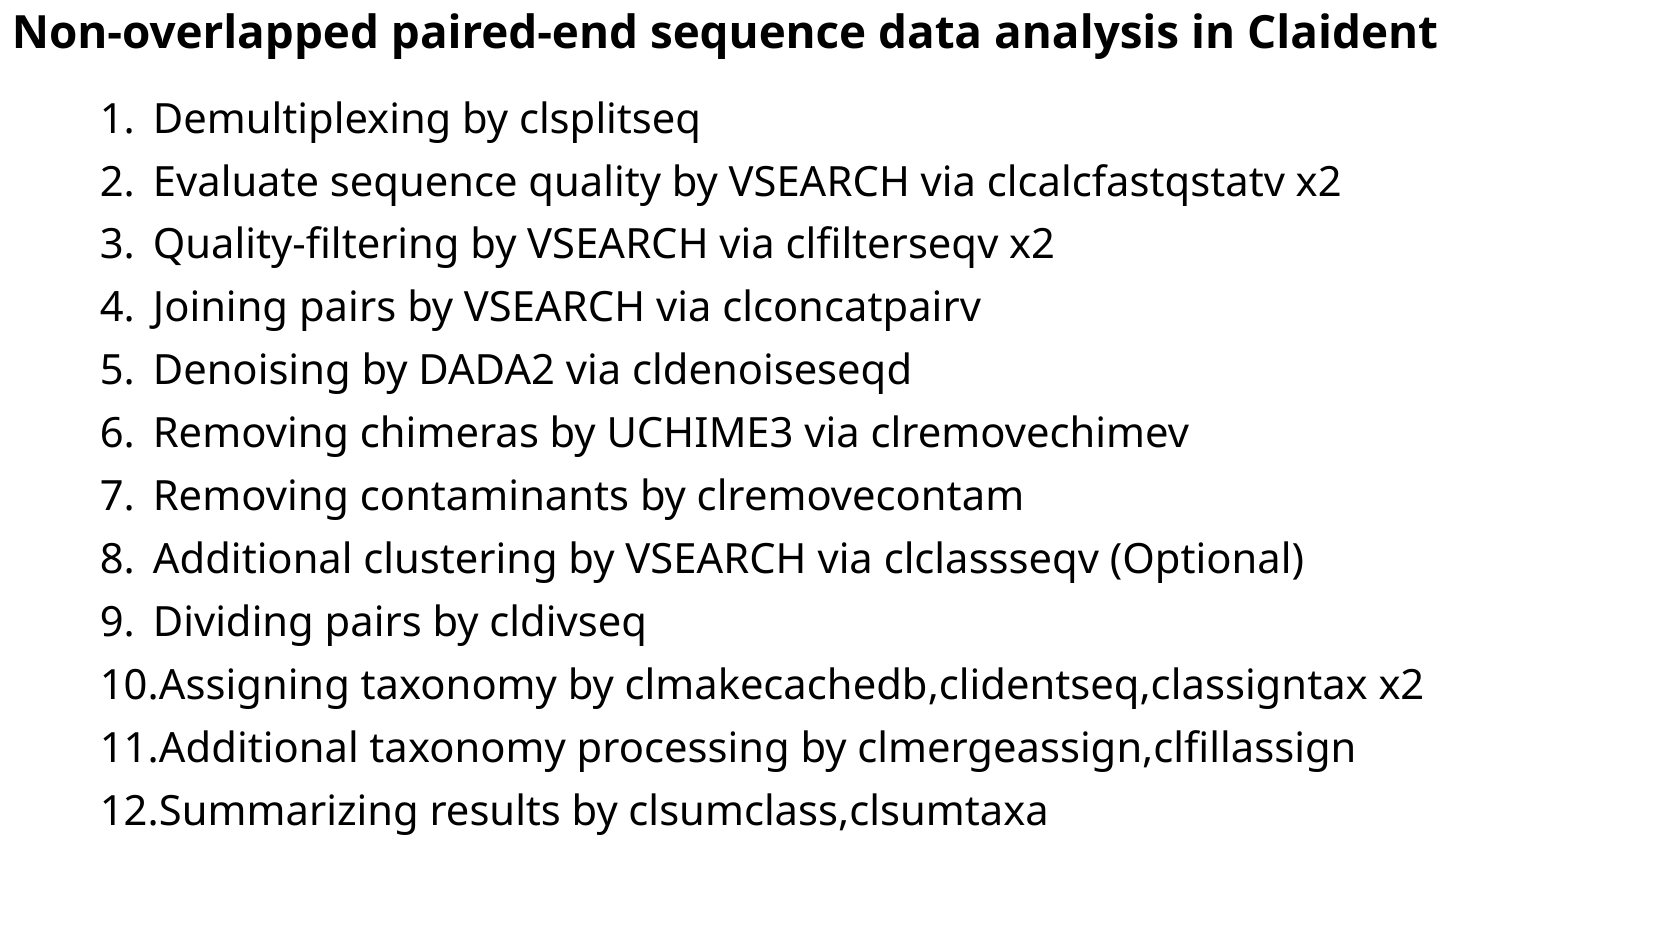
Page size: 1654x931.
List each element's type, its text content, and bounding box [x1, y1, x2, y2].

list Demultiplexing by clsplitseq Evaluate sequence quality by VSEARCH via clcalcfastqstatv x2 Quality-filtering by VSEARCH via clfilterseqv x2 Joining pairs by VSEARCH via clconcatpairv Denoising by DADA2 via cldenoiseseqd Removing chimeras by UCHIME3 via clremovechimev Removing contaminants by clremovecontam Additional clustering by VSEARCH via clclassseqv (Optional) Dividing pairs by cldivseq Assigning taxonomy by clmakecachedb,clidentseq,classigntax x2 Additional taxonomy processing by clmergeassign,clfillassign Summarizing results by clsumclass,clsumtaxa [82, 88, 1571, 842]
title Non-overlapped paired-end sequence data analysis in Claident [11, 0, 1642, 130]
